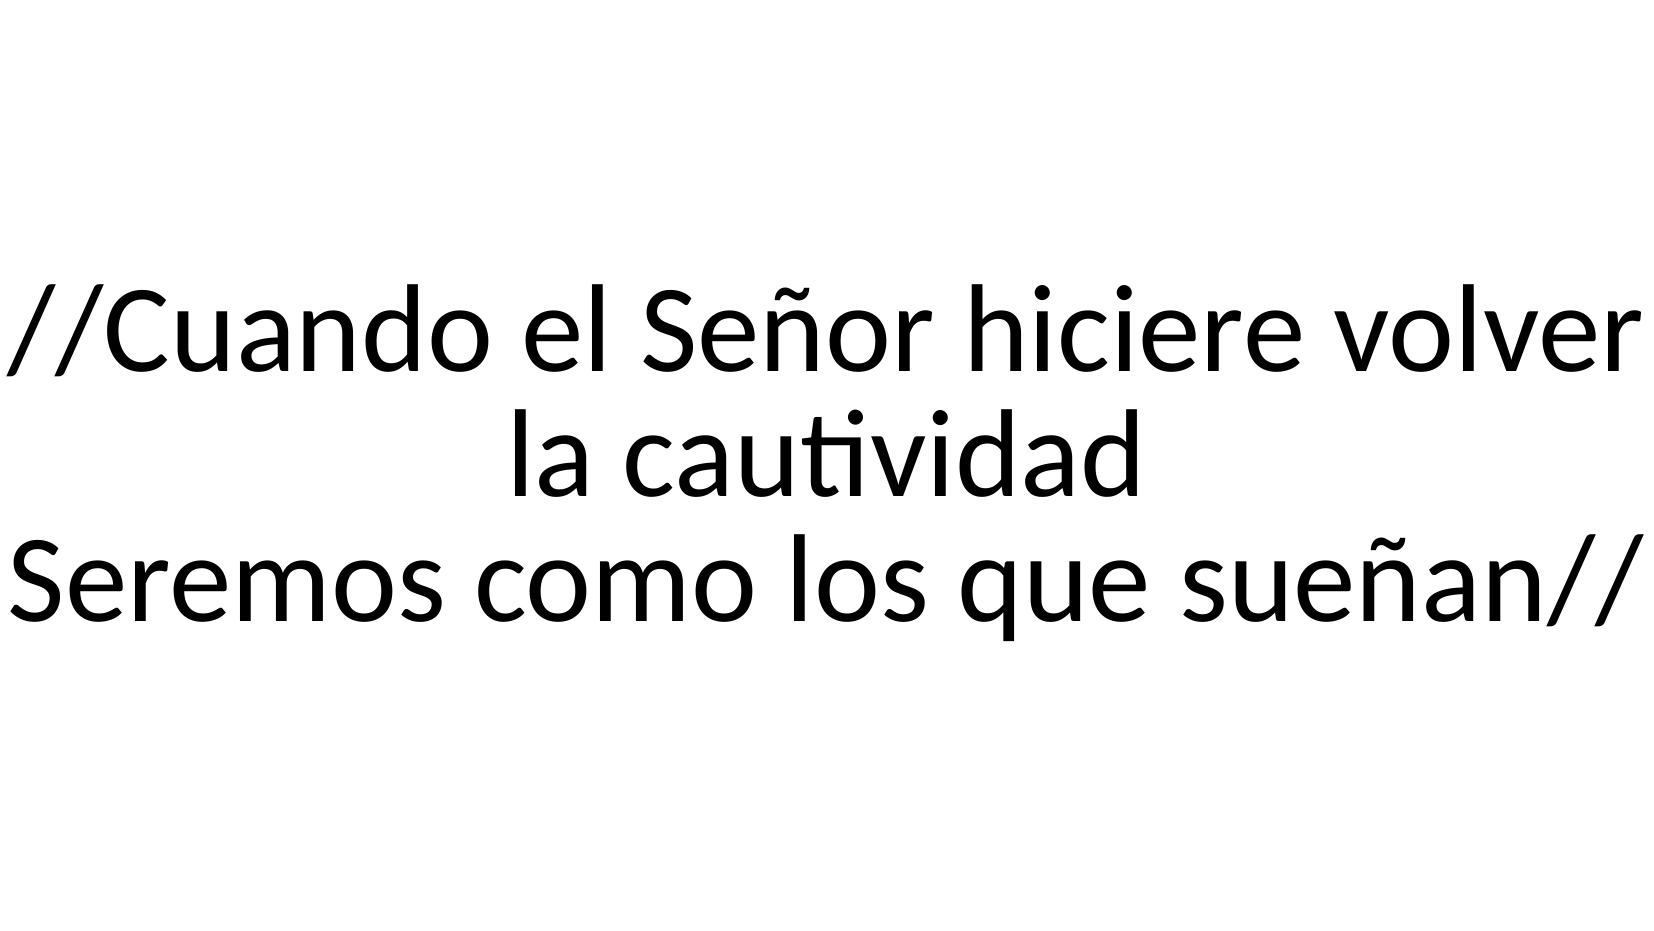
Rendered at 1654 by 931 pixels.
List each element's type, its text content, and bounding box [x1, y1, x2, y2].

title //Cuando el Señor hiciere volver la cautividad Seremos como los que sueñan// [0, 0, 1654, 931]
